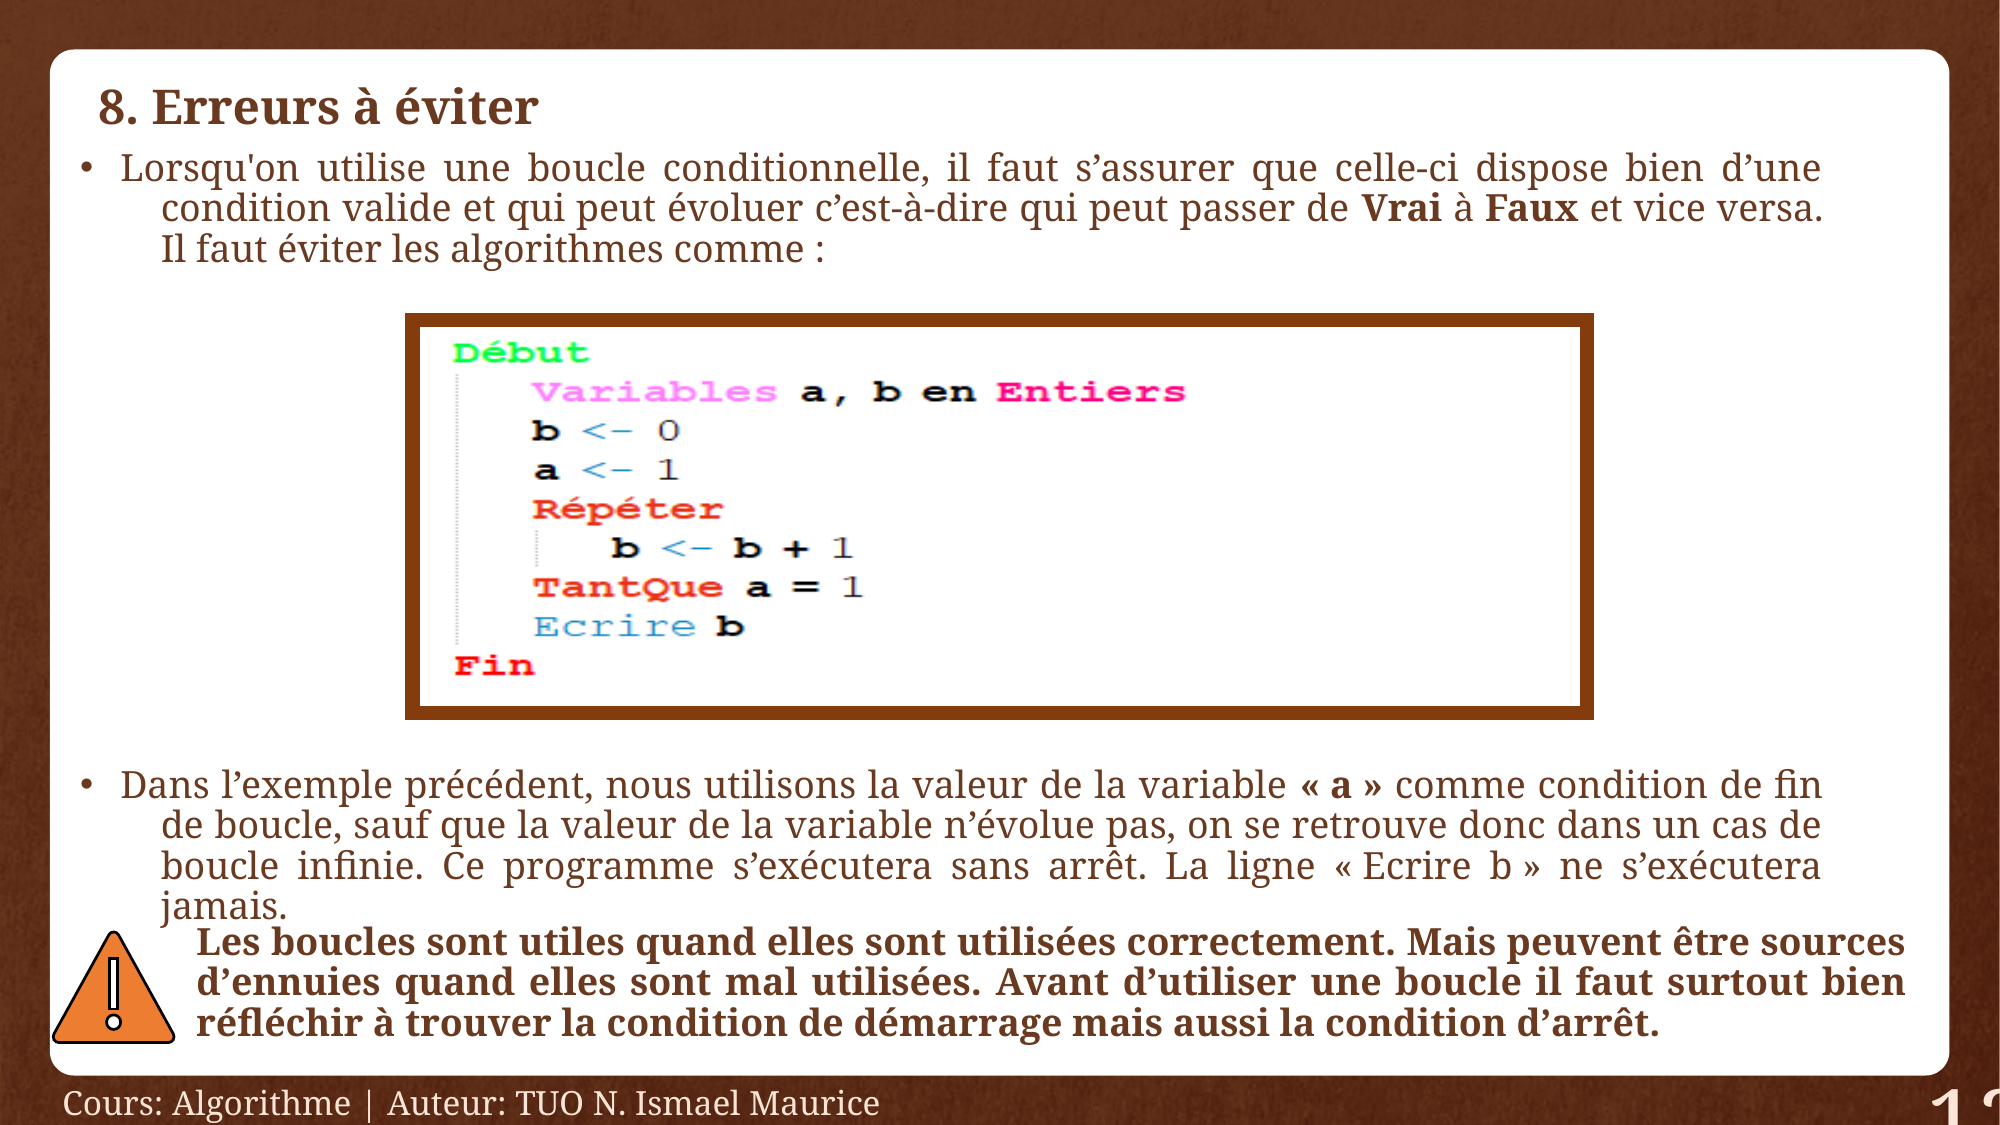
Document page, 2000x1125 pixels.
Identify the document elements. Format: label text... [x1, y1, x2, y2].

text_box Les boucles sont utiles quand elles sont utilisées correctement. Mais peuvent être sources d’ennuies quand elles sont mal utilisées. Avant d’utiliser une boucle il faut surtout bien réfléchir à trouver la condition de démarrage mais aussi la condition d’arrêt. [181, 915, 1941, 1057]
picture [419, 327, 1580, 706]
title 8. Erreurs à éviter [83, 68, 1683, 141]
text_box [1911, 1056, 2000, 1121]
text_box Cours: Algorithme | Auteur: TUO N. Ismael Maurice [47, 1074, 1264, 1125]
list Lorsqu'on utilise une boucle conditionnelle, il faut s’assurer que celle-ci dispose bien d’une condition valide et qui peut évoluer c’est-à-dire qui peut passer de Vrai à Faux et vice versa. Il faut éviter les algorithmes comme : [64, 141, 1839, 283]
text_box Dans l’exemple précédent, nous utilisons la valeur de la variable « a » comme condition de fin de boucle, sauf que la valeur de la variable n’évolue pas, on se retrouve donc dans un cas de boucle infinie. Ce programme s’exécutera sans arrêt. La ligne « Ecrire b » ne s’exécutera jamais. [64, 758, 1839, 900]
picture [45, 916, 182, 1058]
